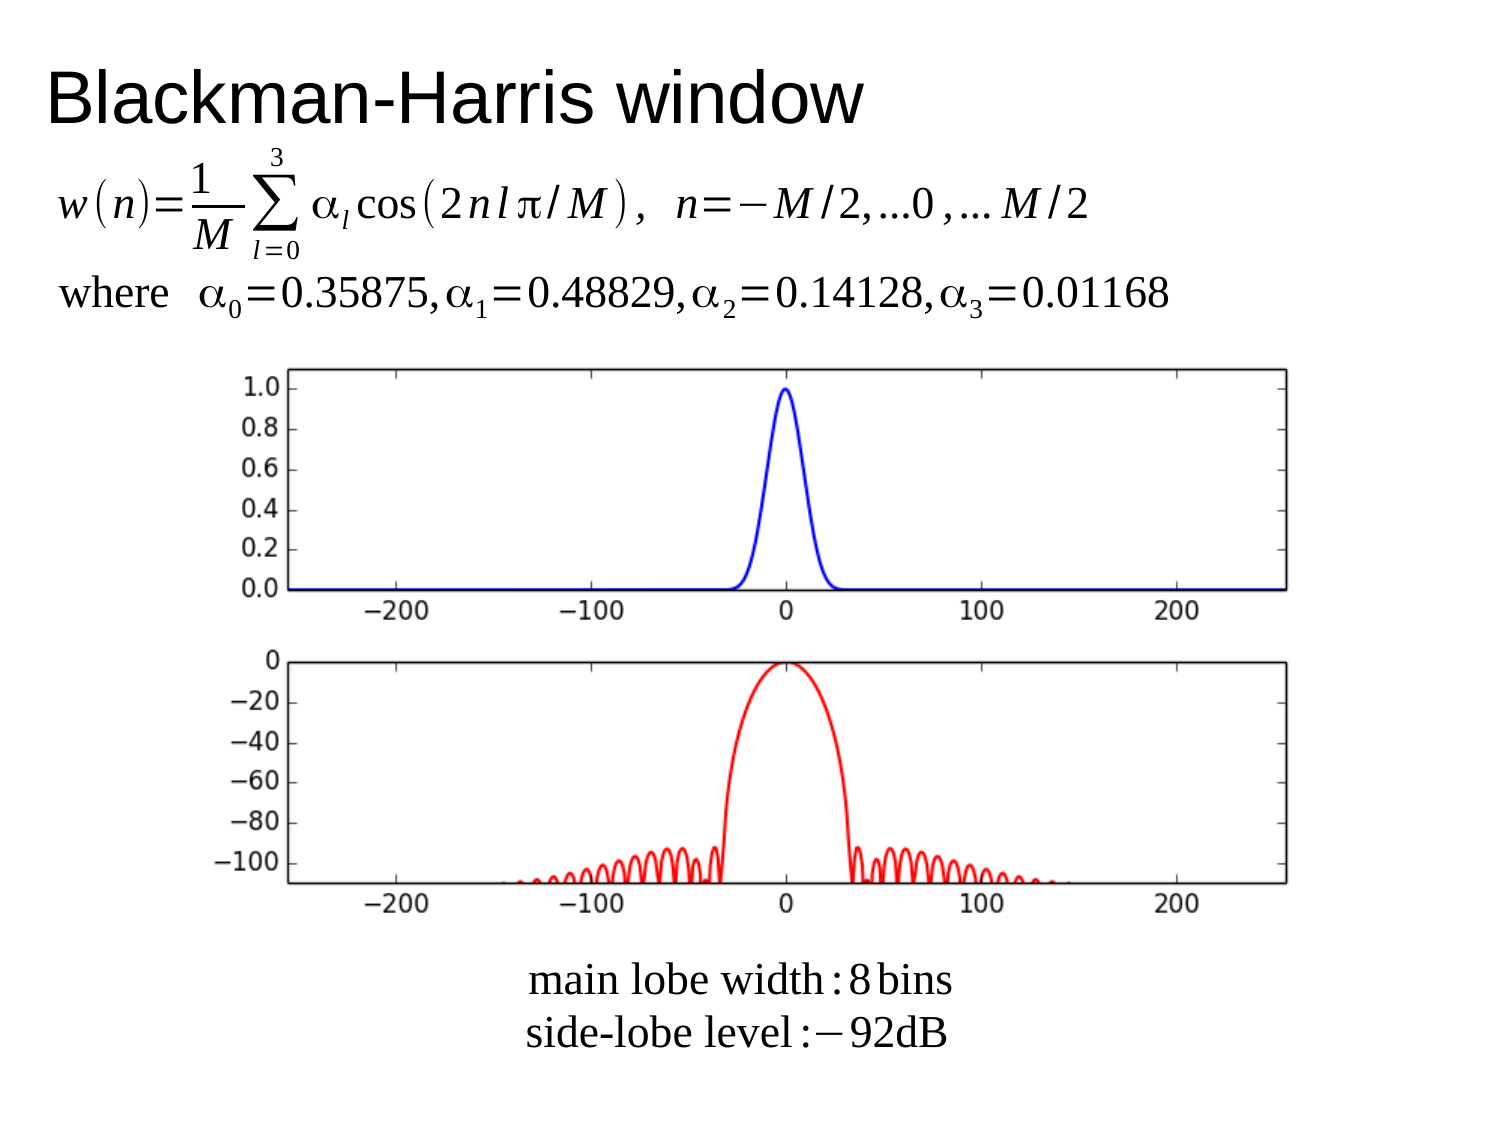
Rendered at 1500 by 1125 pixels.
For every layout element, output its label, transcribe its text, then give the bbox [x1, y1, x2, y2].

title Blackman-Harris window [45, 29, 1395, 166]
chart [520, 954, 961, 1058]
chart [50, 142, 1174, 325]
picture [187, 342, 1313, 943]
